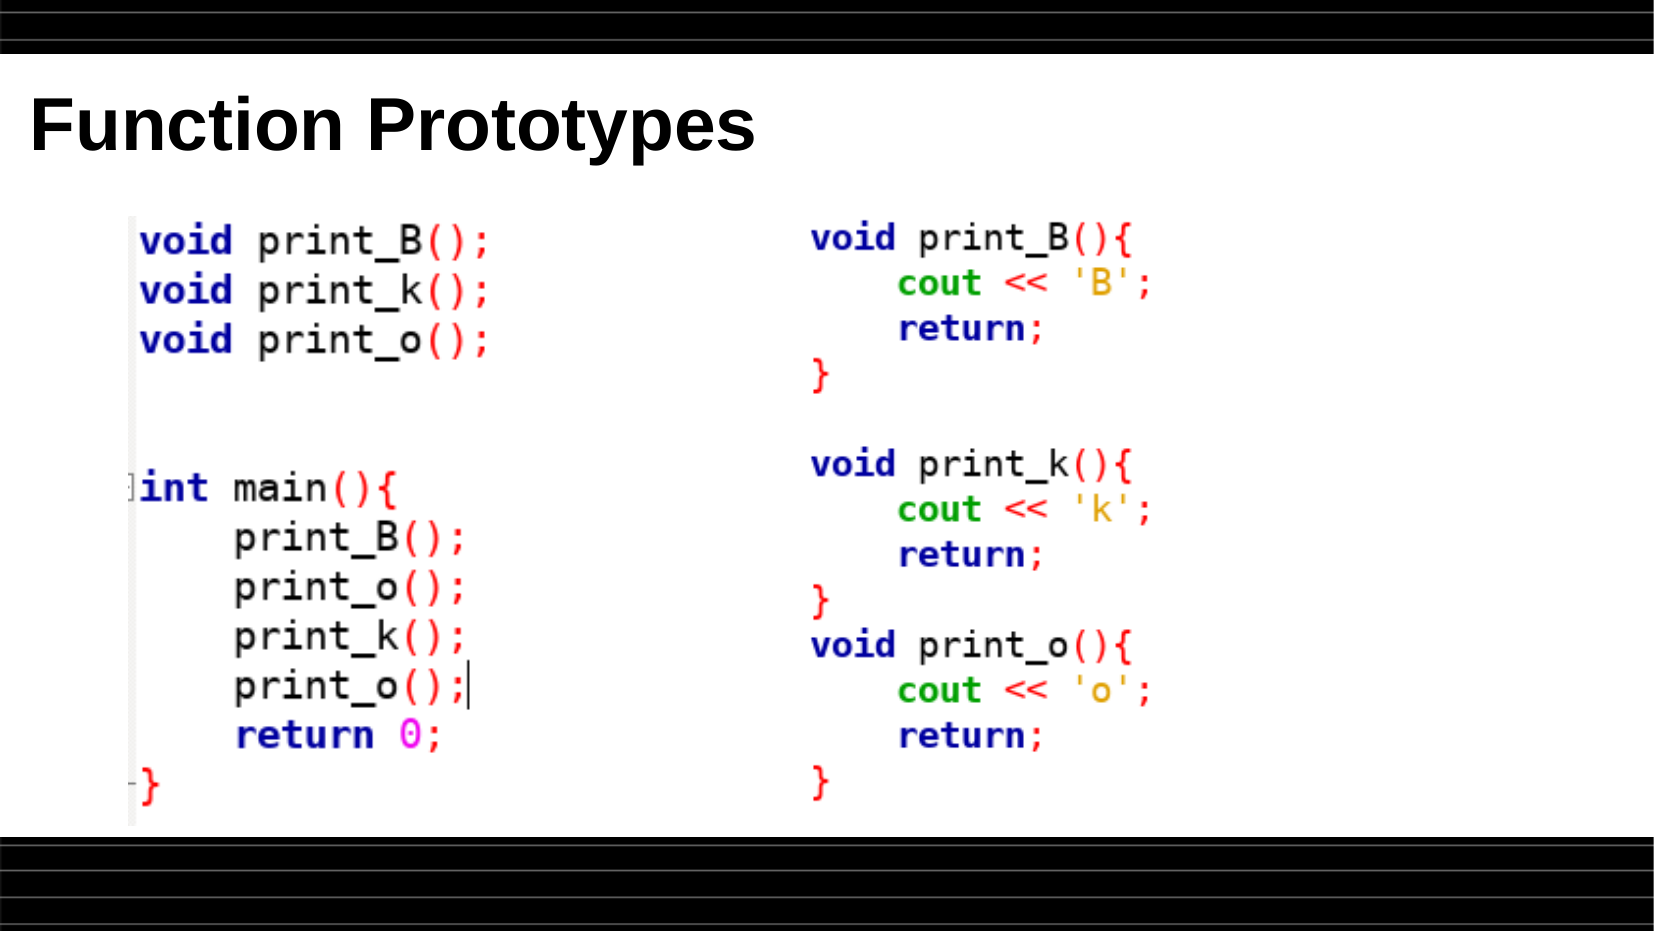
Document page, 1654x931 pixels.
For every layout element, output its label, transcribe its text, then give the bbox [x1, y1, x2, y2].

text_box Function Prototypes [15, 75, 1546, 174]
picture [810, 209, 1179, 815]
picture [0, 837, 1654, 931]
picture [128, 216, 571, 826]
picture [0, 0, 1654, 54]
